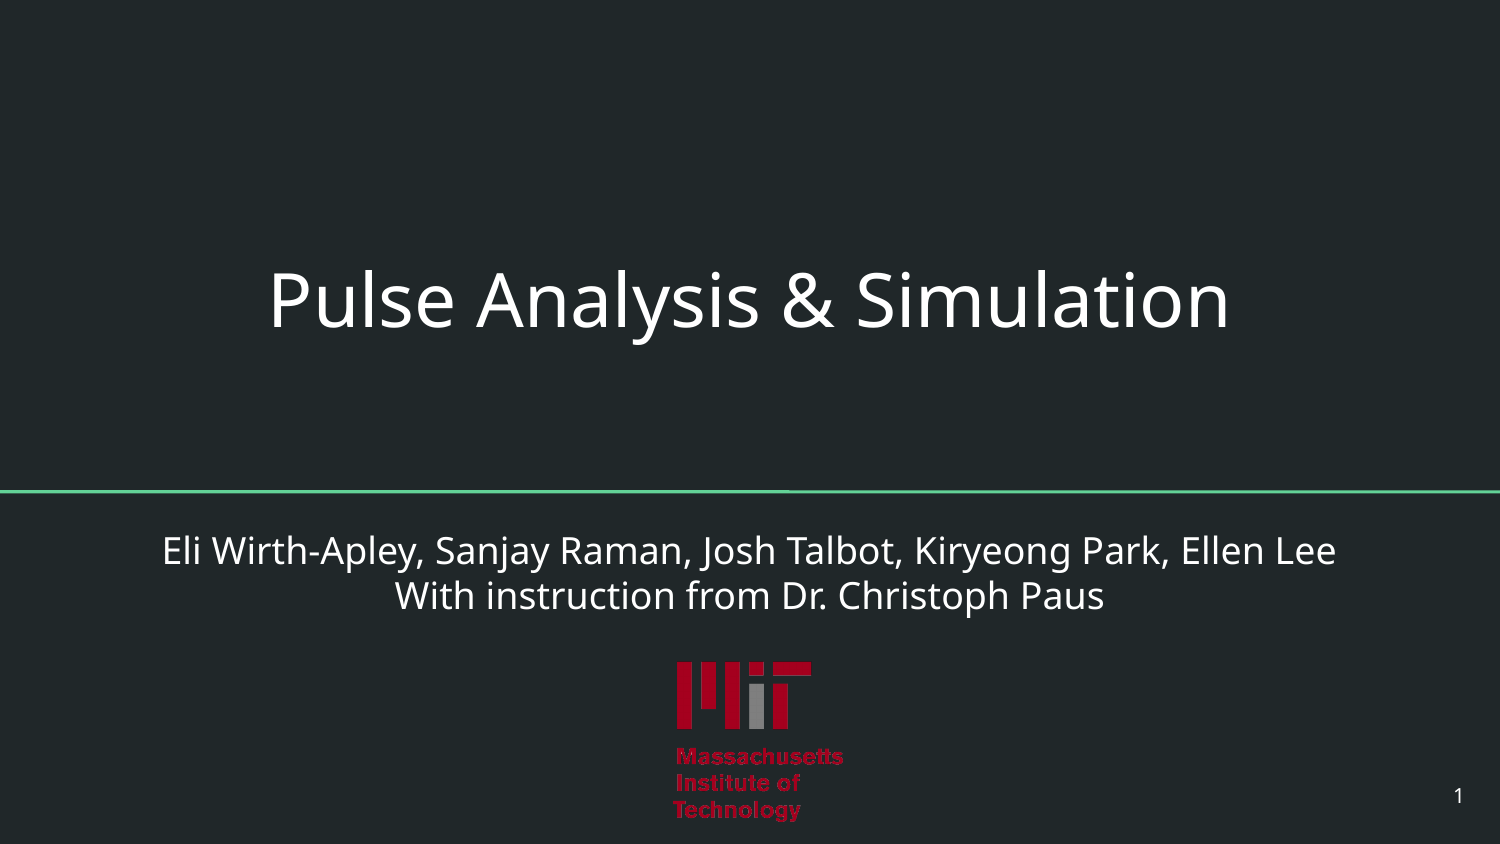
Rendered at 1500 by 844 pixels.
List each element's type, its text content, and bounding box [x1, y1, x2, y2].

title Pulse Analysis & Simulation [83, 238, 1417, 358]
picture [617, 648, 896, 835]
slide_number <number> [1389, 764, 1480, 830]
subtitle Eli Wirth-Apley, Sanjay Raman, Josh Talbot, Kiryeong Park, Ellen Lee With instruction from Dr. Christoph Paus [51, 512, 1449, 657]
